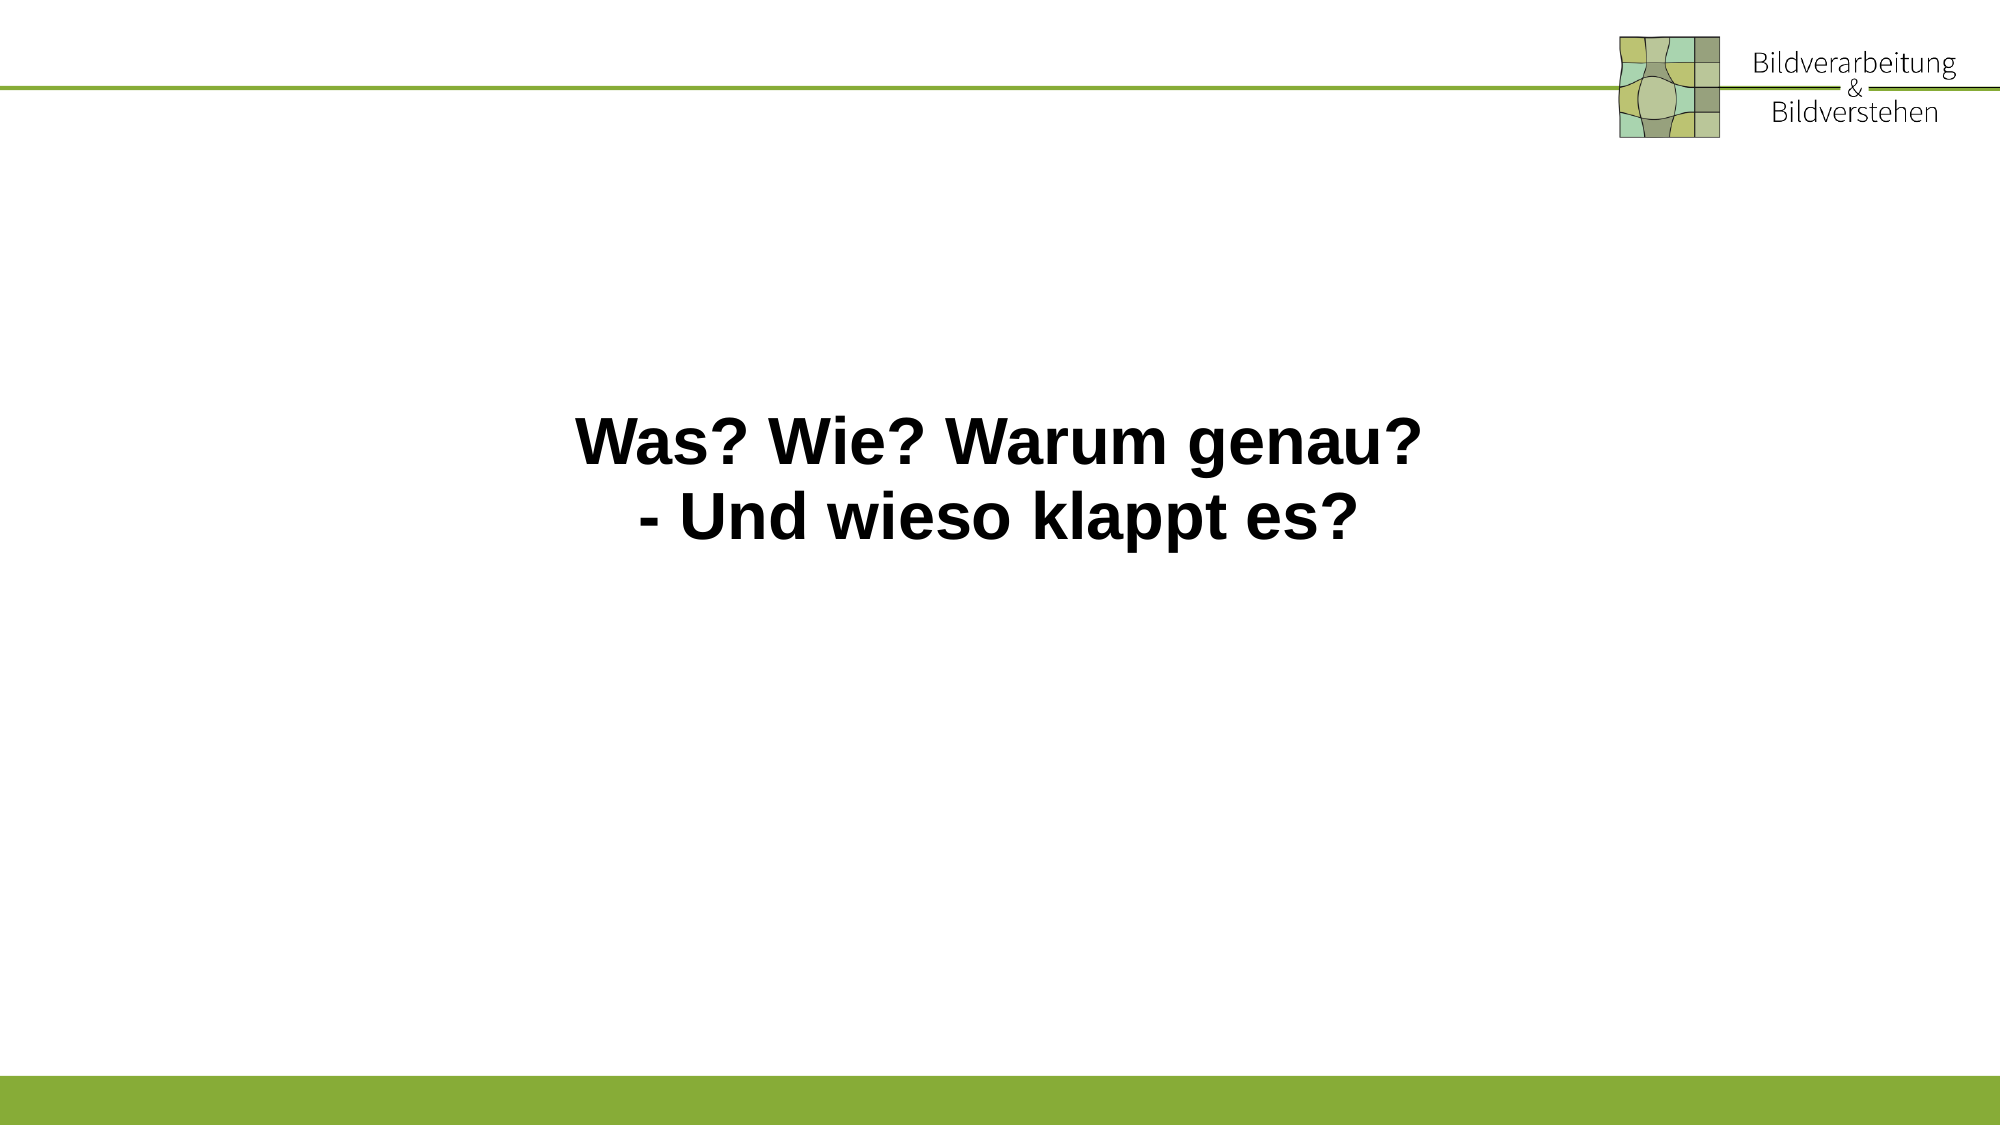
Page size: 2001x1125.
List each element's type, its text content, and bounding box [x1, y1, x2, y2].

picture [1618, 36, 2000, 138]
subtitle Was? Wie? Warum genau? - Und wieso klappt es? [137, 254, 1863, 705]
